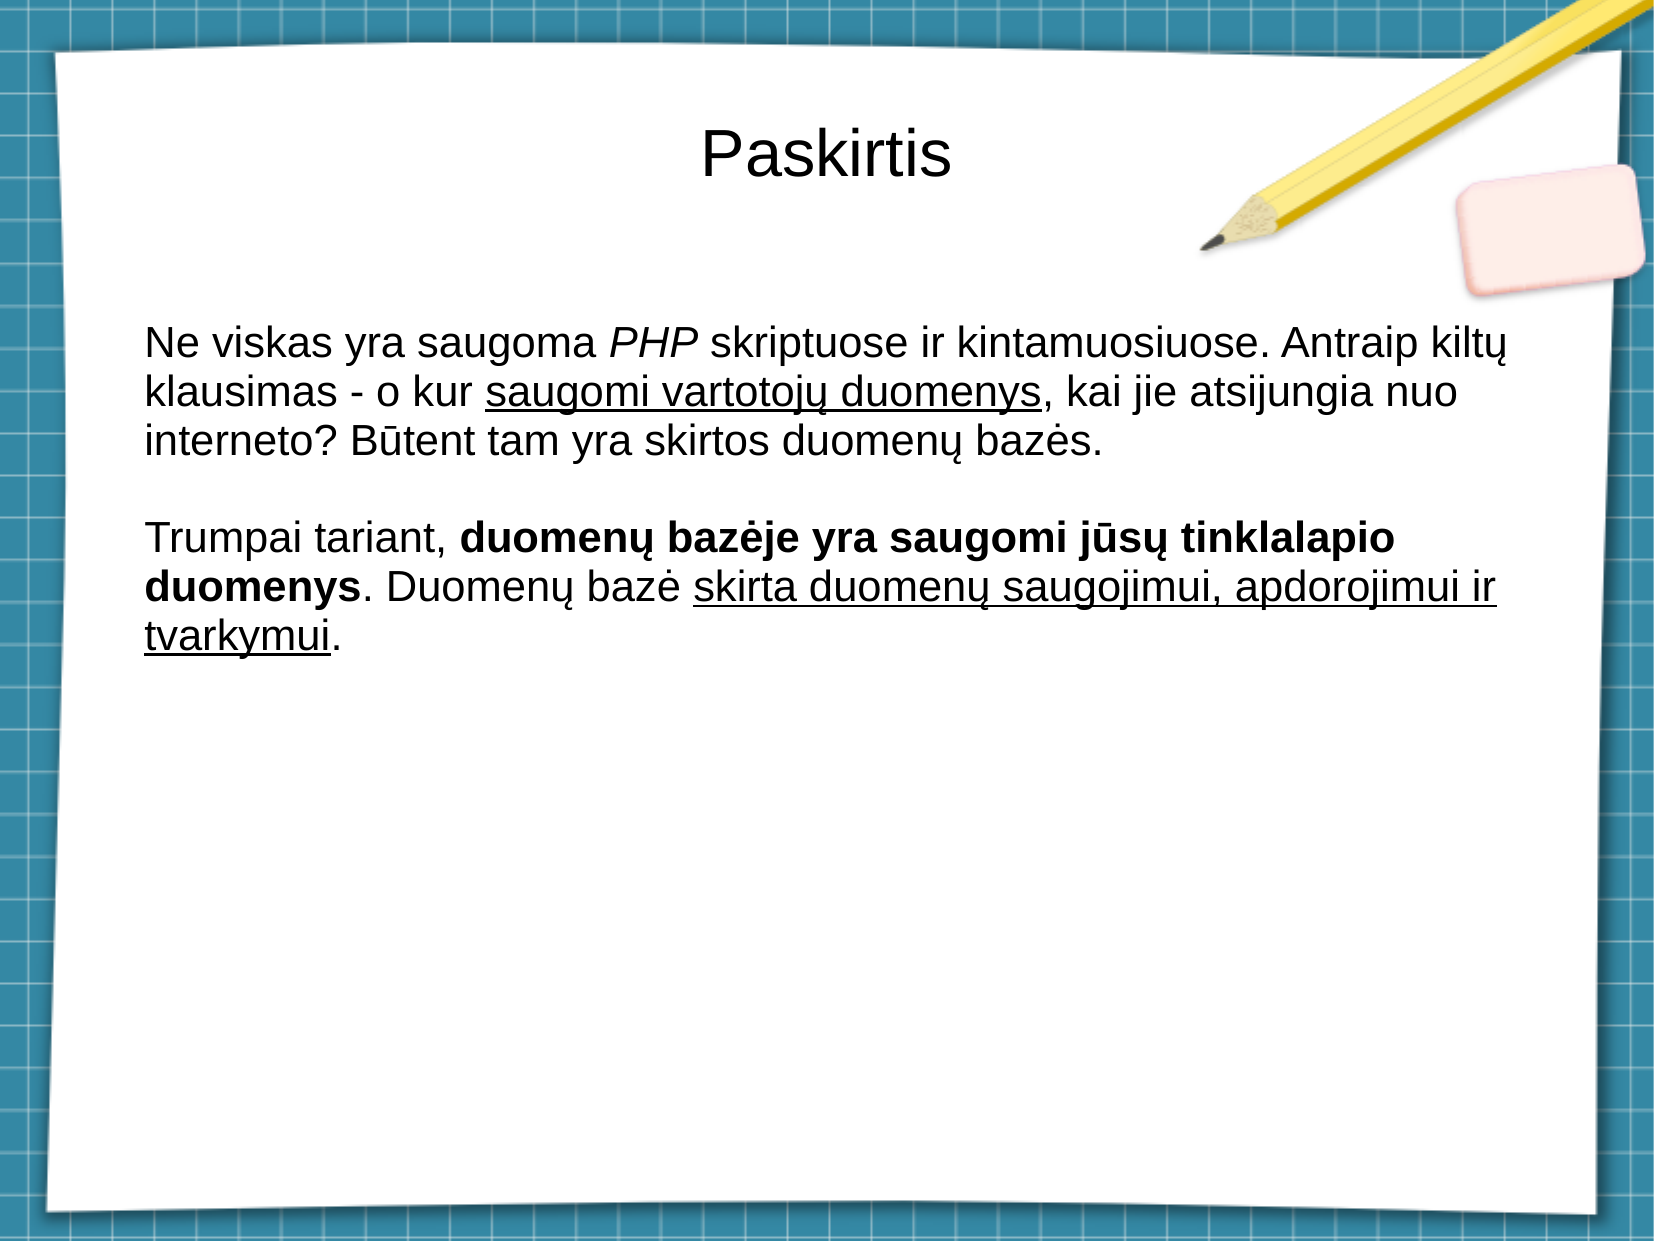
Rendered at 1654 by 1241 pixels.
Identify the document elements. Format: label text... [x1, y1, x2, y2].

title Paskirtis [82, 49, 1571, 257]
list Ne viskas yra saugoma PHP skriptuose ir kintamuosiuose. Antraip kiltų klausimas - o kur saugomi vartotojų duomenys, kai jie atsijungia nuo interneto? Būtent tam yra skirtos duomenų bazės. Trumpai tariant, duomenų bazėje yra saugomi jūsų tinklalapio duomenys. Duomenų bazė skirta duomenų saugojimui, apdorojimui ir tvarkymui. [82, 318, 1571, 662]
picture [0, 0, 1654, 1241]
